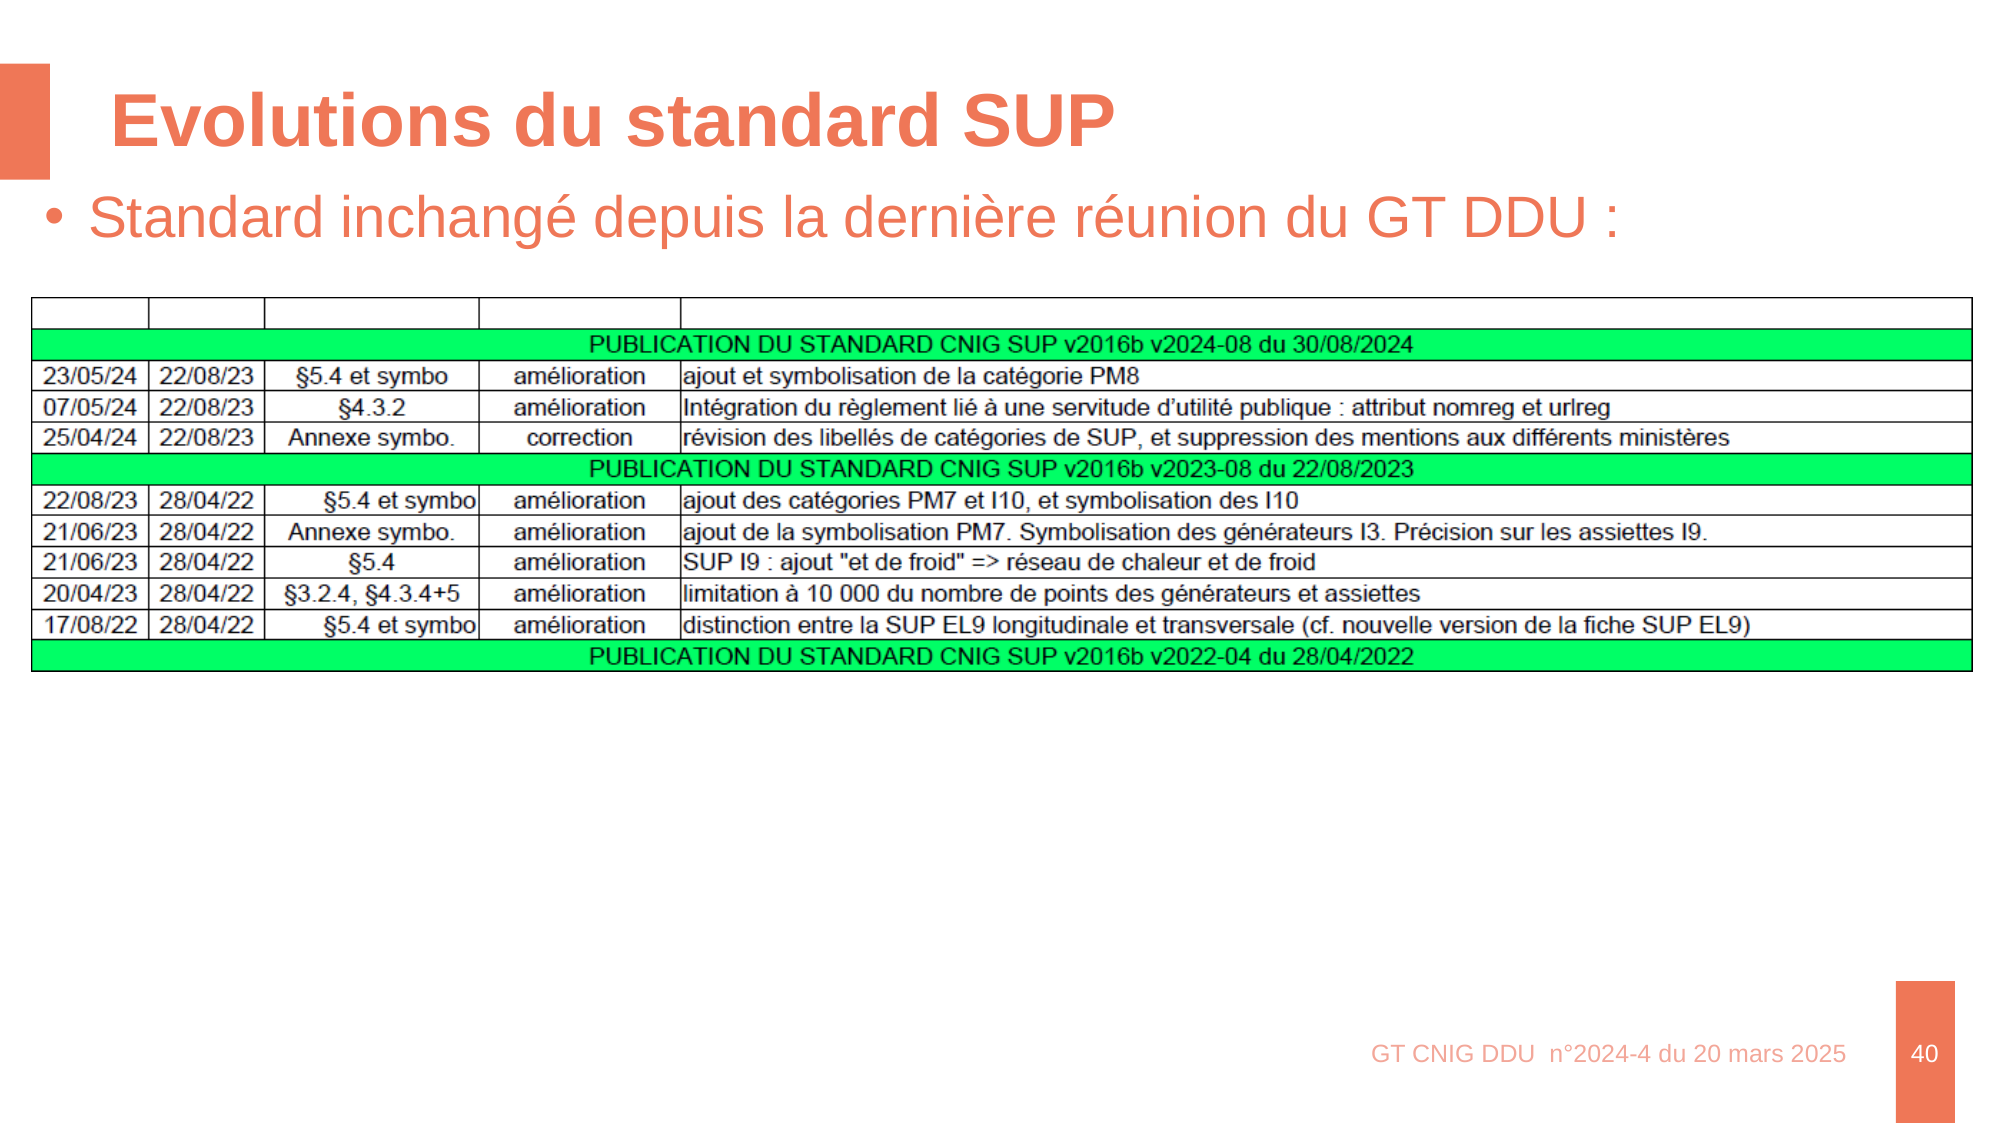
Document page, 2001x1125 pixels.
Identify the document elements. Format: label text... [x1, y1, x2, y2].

list Standard inchangé depuis la dernière réunion du GT DDU : [29, 179, 2000, 1004]
picture [31, 297, 1973, 672]
title Evolutions du standard SUP [74, 70, 1979, 174]
